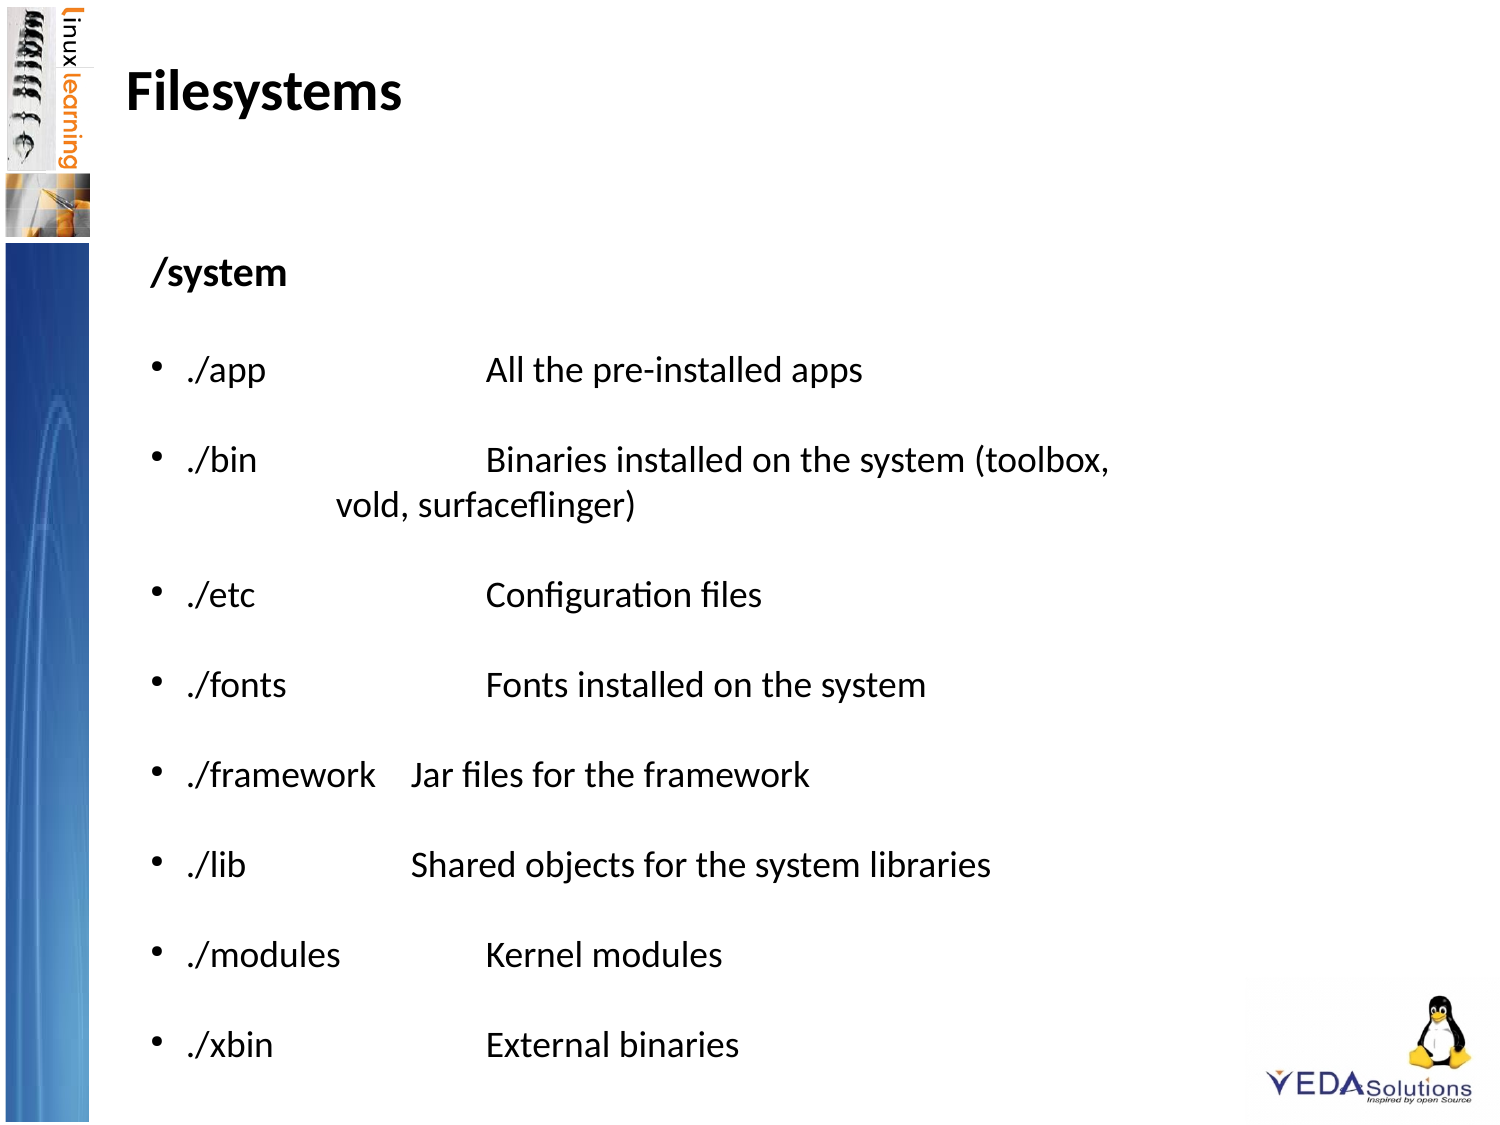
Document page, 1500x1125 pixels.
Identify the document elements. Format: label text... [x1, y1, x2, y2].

text_box /system ./app All the pre-installed apps ./bin Binaries installed on the system (toolbox, vold, surfaceflinger) ./etc Configuration files ./fonts Fonts installed on the system ./framework Jar files for the framework ./lib Shared objects for the system libraries ./modules Kernel modules ./xbin External binaries [100, 237, 1369, 1046]
picture [5, 243, 89, 1122]
picture [5, 0, 97, 237]
text_box Filesystems [112, 45, 1425, 197]
picture [1245, 977, 1500, 1125]
